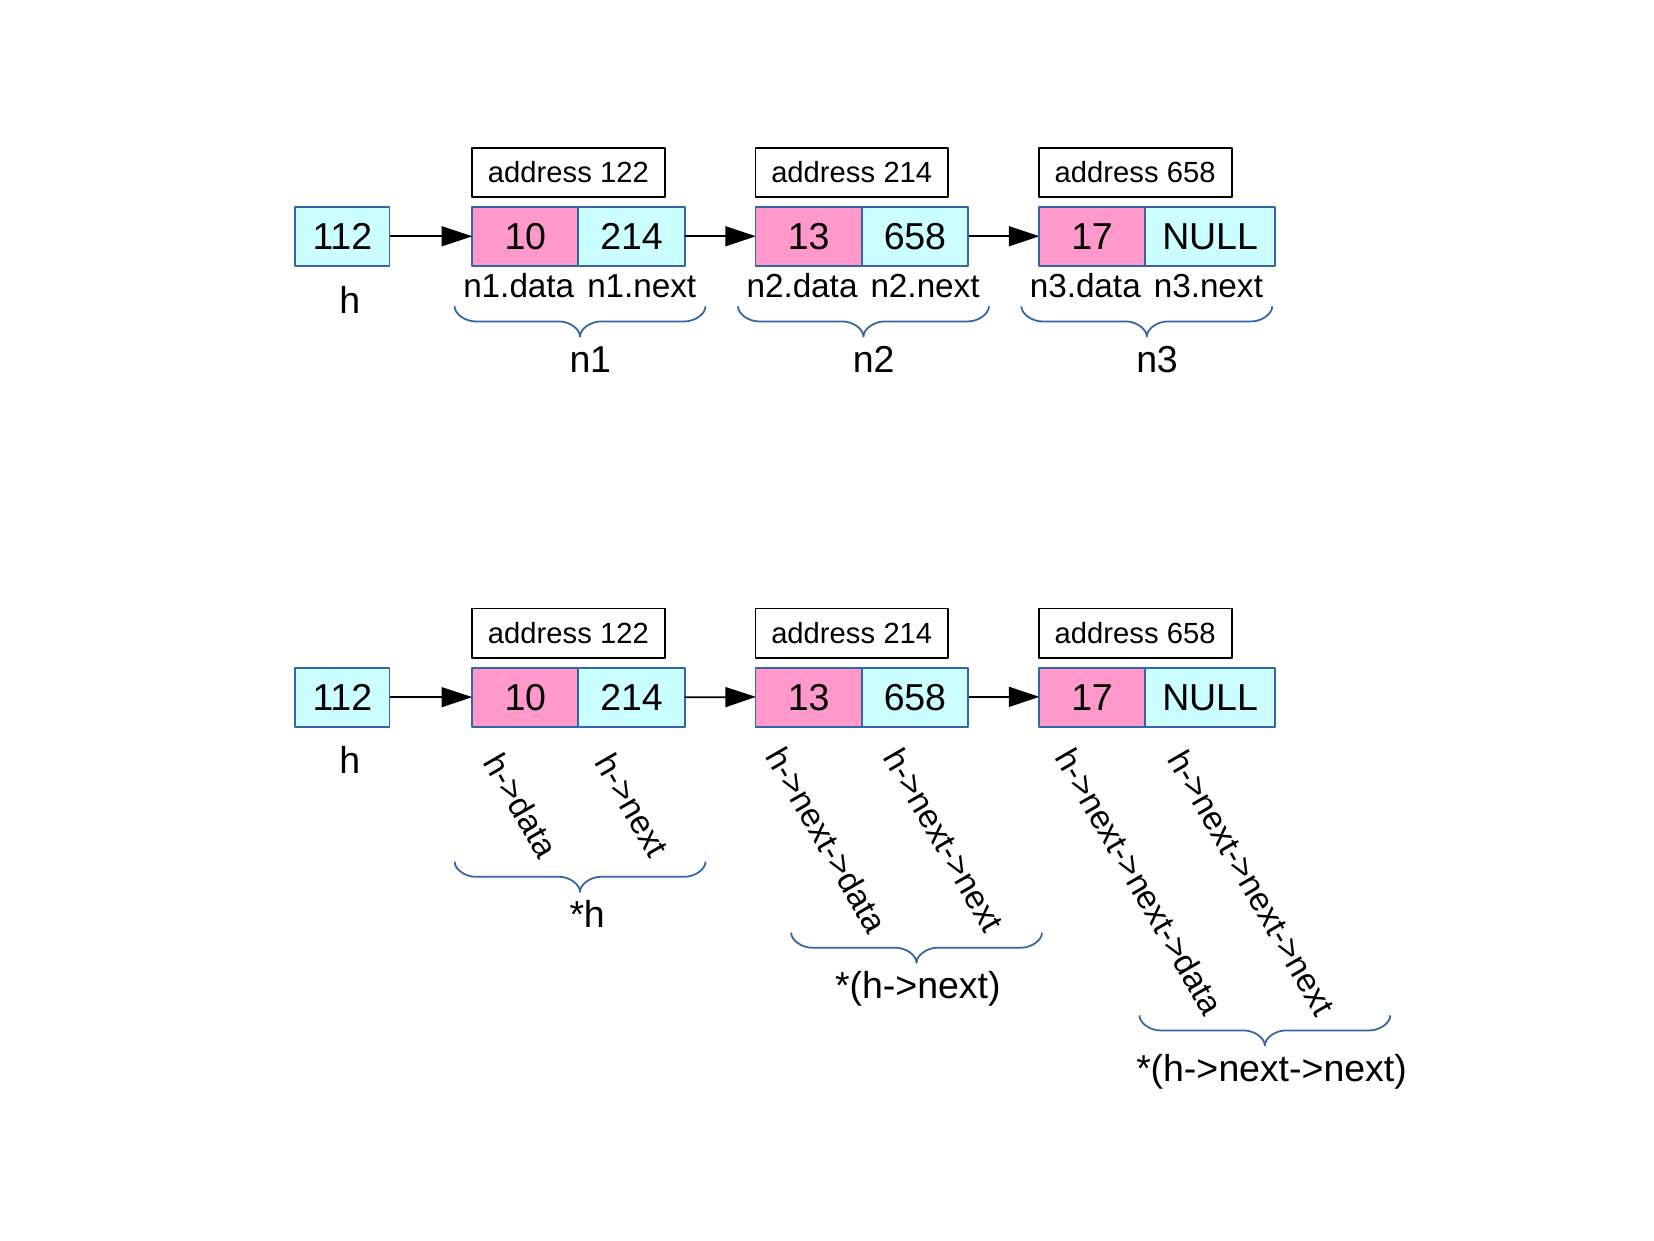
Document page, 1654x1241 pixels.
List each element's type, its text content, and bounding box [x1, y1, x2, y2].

text_box address 214 [755, 608, 949, 658]
text_box n2 [838, 330, 910, 388]
text_box *(h->next) [820, 957, 1016, 1014]
text_box h->next->data [744, 724, 908, 946]
text_box address 658 [1038, 608, 1232, 658]
text_box h->next->next [861, 725, 1025, 946]
text_box 10 [472, 206, 578, 259]
text_box n1.next [572, 259, 712, 313]
text_box h [324, 271, 376, 329]
text_box 214 [578, 206, 685, 259]
text_box NULL [1145, 206, 1276, 259]
text_box 10 [472, 667, 578, 727]
text_box n1 [554, 330, 627, 388]
text_box 17 [1038, 667, 1145, 727]
text_box n1.data [448, 259, 572, 313]
text_box n3.data [1015, 259, 1139, 313]
text_box n2.data [731, 259, 855, 313]
text_box 13 [755, 667, 861, 727]
text_box h->data [461, 730, 579, 875]
text_box address 214 [755, 147, 949, 198]
text_box address 122 [472, 608, 665, 658]
text_box address 122 [472, 147, 665, 198]
text_box h->next->next->next [1146, 727, 1356, 1039]
text_box 658 [861, 206, 969, 259]
text_box 112 [295, 667, 390, 727]
text_box 17 [1038, 206, 1145, 259]
text_box *(h->next->next) [1121, 1039, 1422, 1097]
text_box h [324, 732, 376, 790]
text_box 13 [755, 206, 861, 259]
text_box n3.next [1139, 259, 1279, 313]
text_box n2.next [855, 259, 995, 313]
text_box 214 [578, 667, 685, 727]
text_box 658 [861, 667, 969, 727]
text_box 112 [295, 206, 390, 266]
text_box NULL [1145, 667, 1276, 727]
text_box address 658 [1038, 147, 1232, 198]
text_box h->next->next->data [1033, 726, 1244, 1029]
text_box n3 [1121, 330, 1193, 388]
text_box *h [554, 886, 620, 944]
text_box h->next [573, 731, 690, 875]
